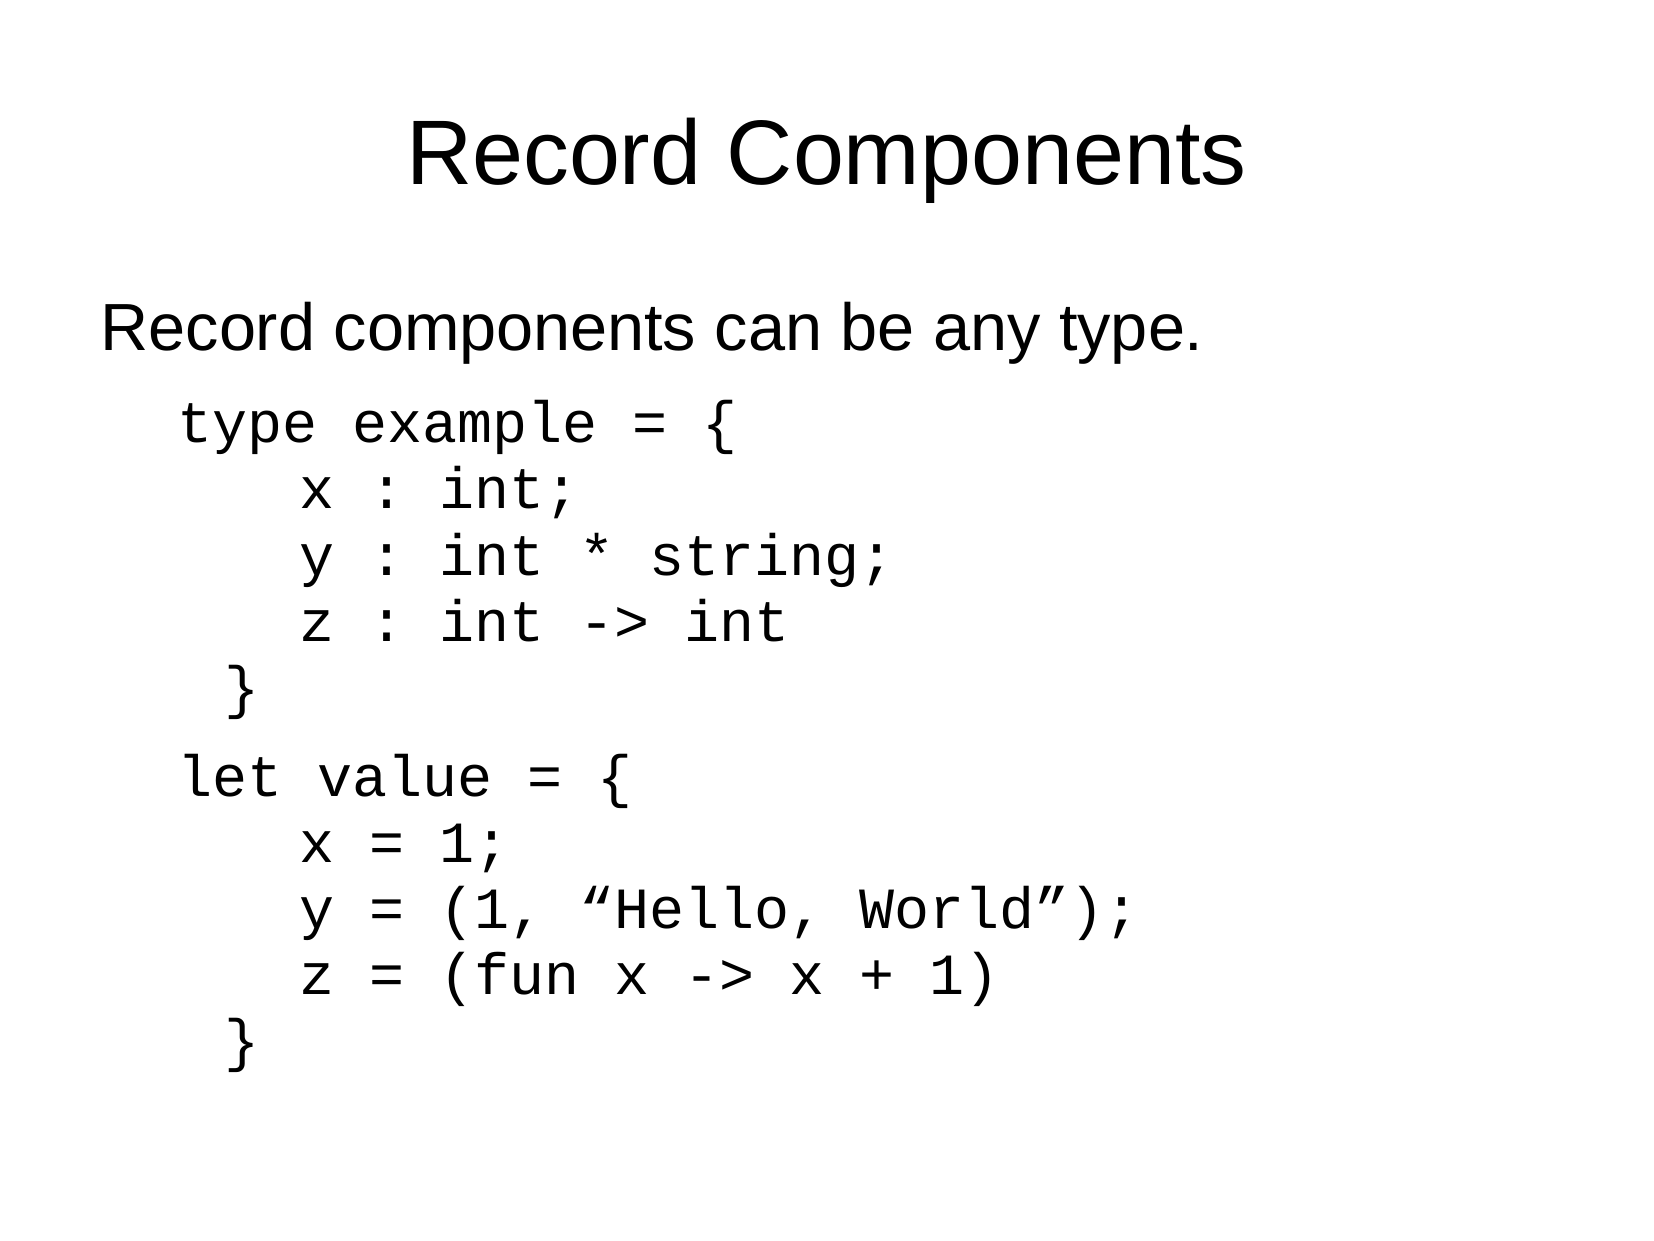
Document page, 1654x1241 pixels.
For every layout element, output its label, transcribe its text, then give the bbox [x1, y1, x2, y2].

list Record components can be any type. type example = { x : int; y : int * string; z : int -> int } let value = { x = 1; y = (1, “Hello, World”); z = (fun x -> x + 1) } [82, 290, 1571, 1094]
title Record Components [82, 56, 1571, 250]
